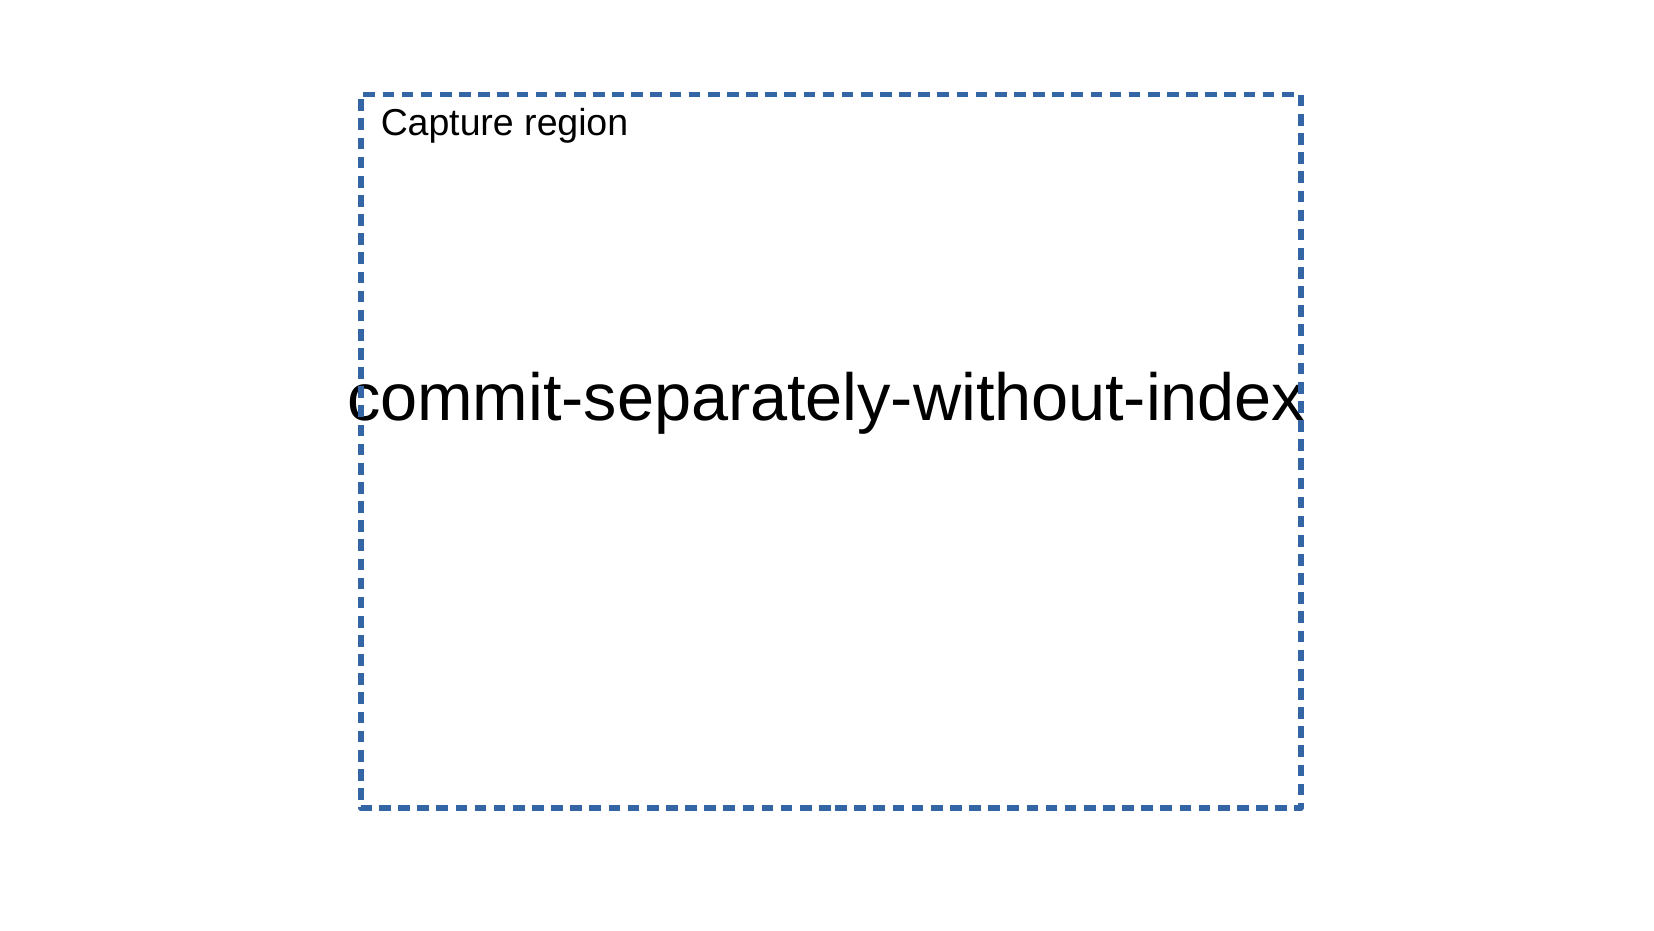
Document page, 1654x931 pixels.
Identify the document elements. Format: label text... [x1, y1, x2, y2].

subtitle commit-separately-without-index [82, 37, 1571, 757]
text_box Capture region [366, 94, 644, 152]
